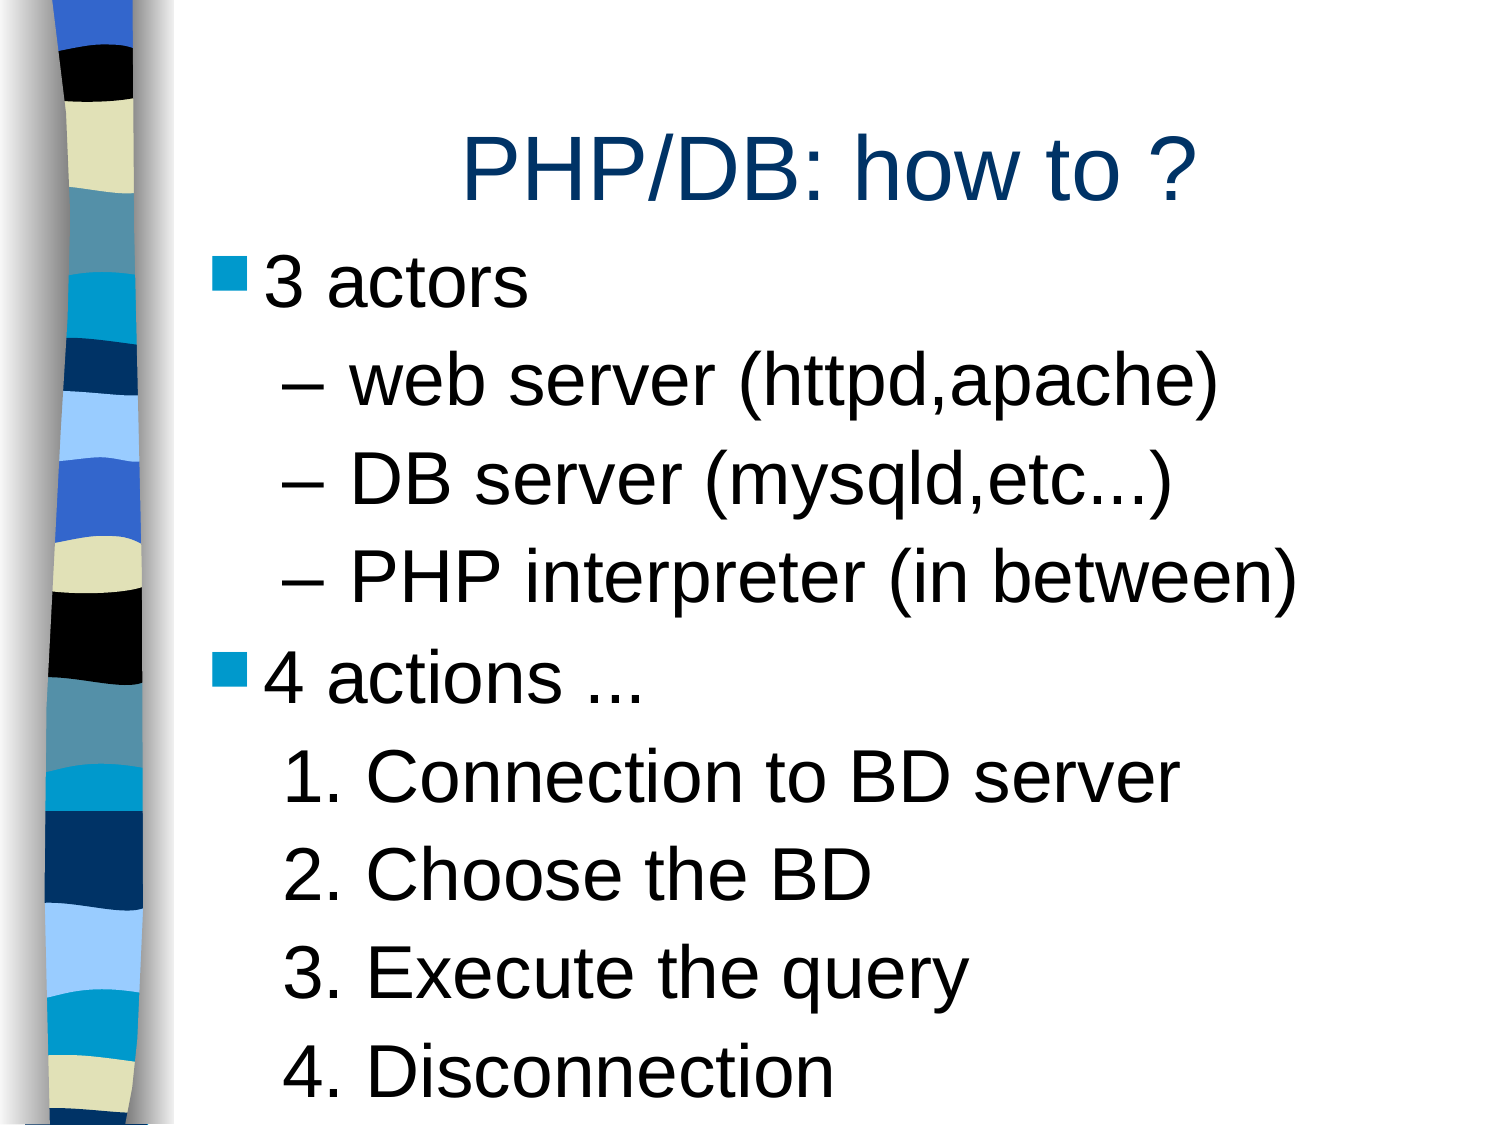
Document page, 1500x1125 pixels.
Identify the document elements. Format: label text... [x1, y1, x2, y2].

title PHP/DB: how to ? [192, 74, 1468, 231]
list 3 actors web server (httpd,apache) DB server (mysqld,etc...) PHP interpreter (in between) 4 actions ... Connection to BD server Choose the BD Execute the query Disconnection [192, 231, 1468, 1122]
